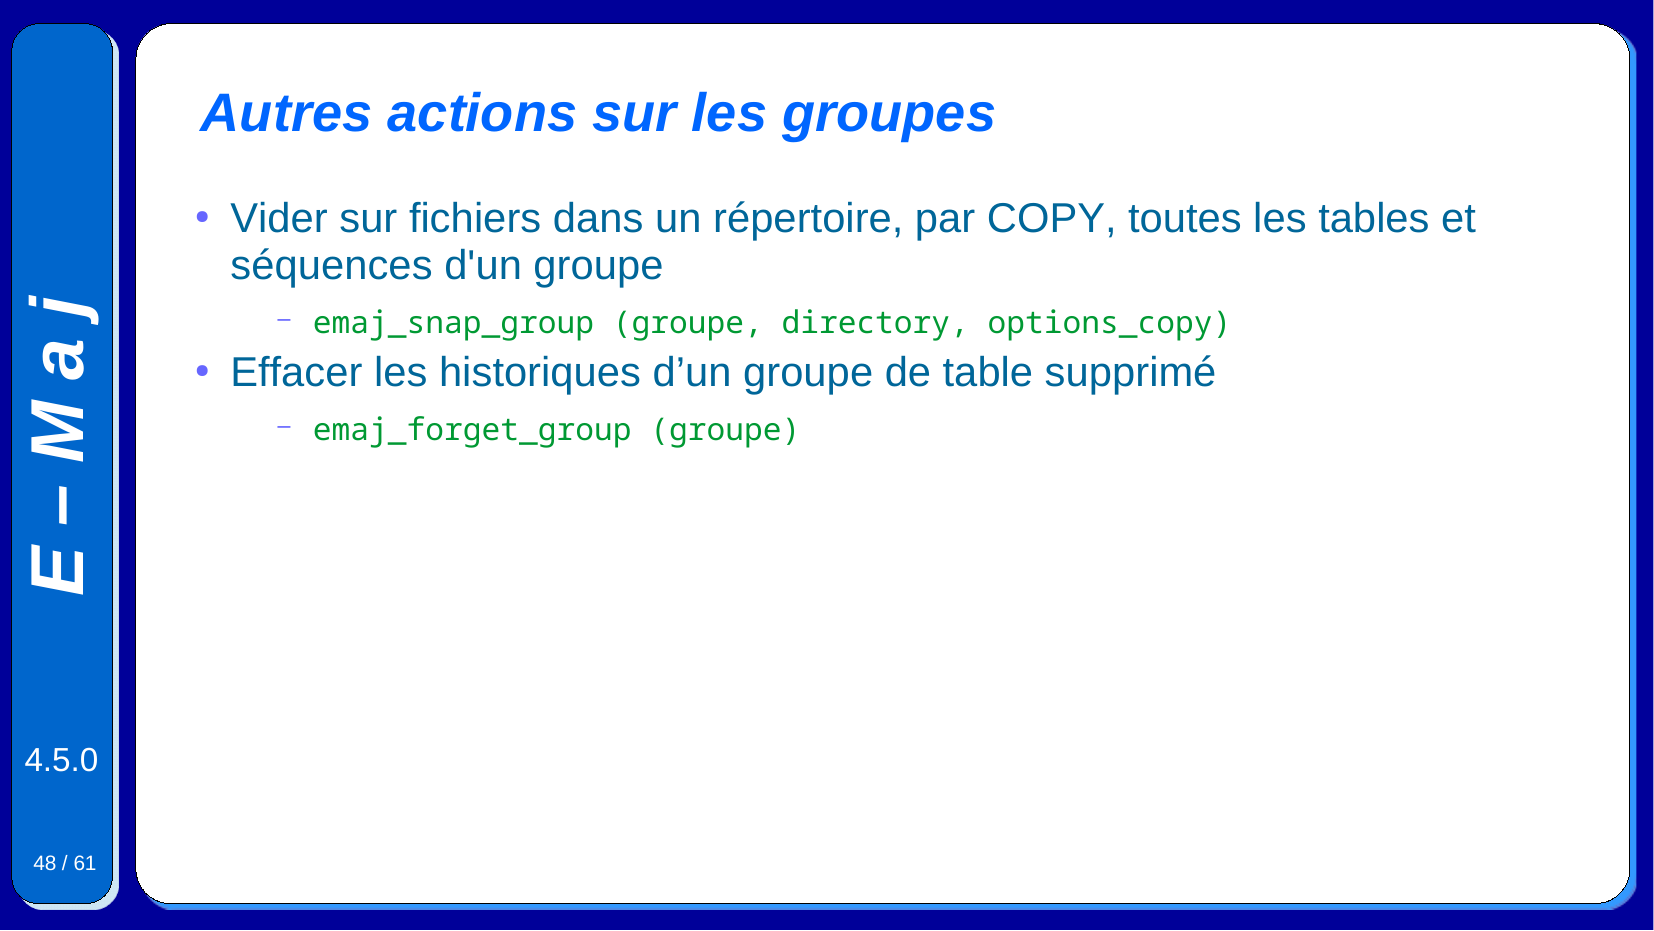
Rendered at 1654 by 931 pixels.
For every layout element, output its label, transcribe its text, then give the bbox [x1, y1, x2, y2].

list Vider sur fichiers dans un répertoire, par COPY, toutes les tables et séquences d'un groupe emaj_snap_group (groupe, directory, options_copy) Effacer les historiques d’un groupe de table supprimé emaj_forget_group (groupe) [177, 194, 1587, 891]
title Autres actions sur les groupes [200, 34, 1575, 191]
